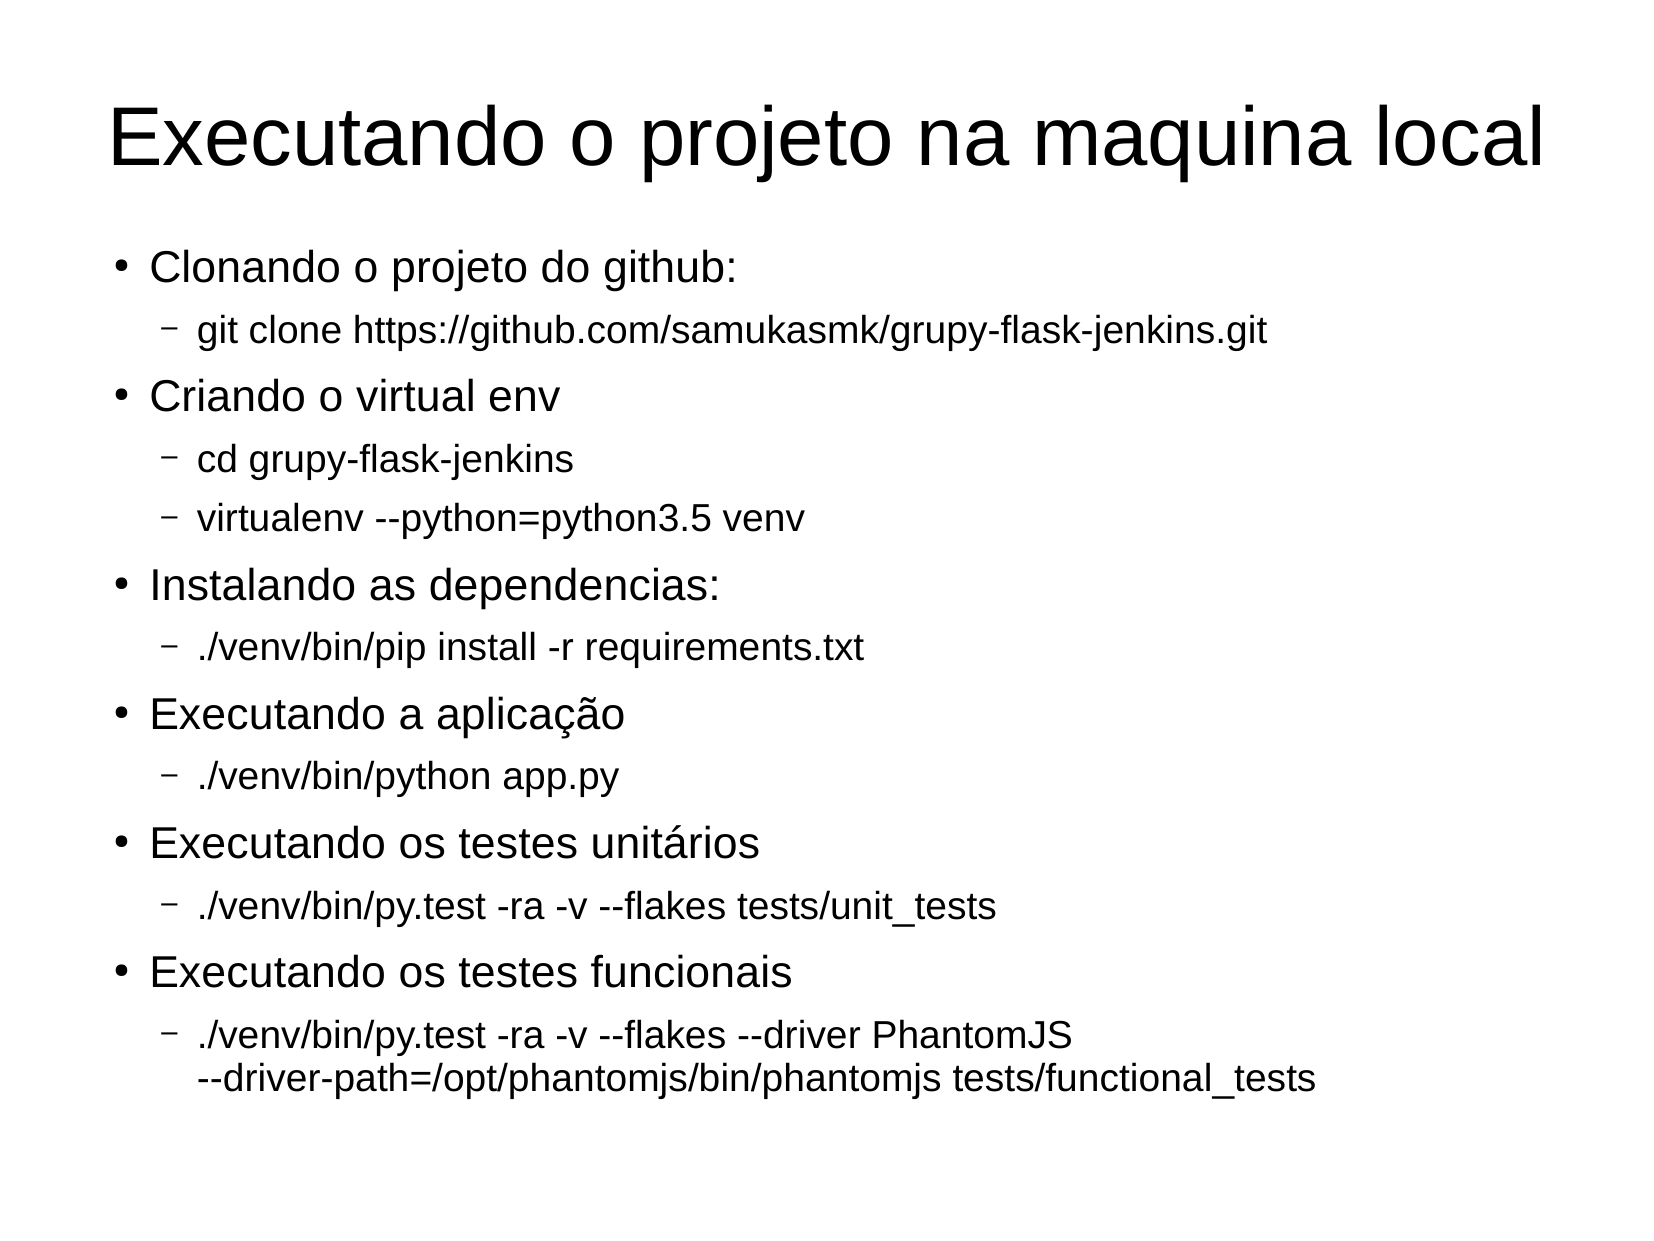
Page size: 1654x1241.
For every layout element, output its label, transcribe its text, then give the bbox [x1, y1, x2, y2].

title Executando o projeto na maquina local [82, 32, 1571, 241]
list Clonando o projeto do github: git clone https://github.com/samukasmk/grupy-flask-jenkins.git Criando o virtual env cd grupy-flask-jenkins virtualenv --python=python3.5 venv Instalando as dependencias: ./venv/bin/pip install -r requirements.txt Executando a aplicação ./venv/bin/python app.py Executando os testes unitários ./venv/bin/py.test -ra -v --flakes tests/unit_tests Executando os testes funcionais ./venv/bin/py.test -ra -v --flakes --driver PhantomJS --driver-path=/opt/phantomjs/bin/phantomjs tests/functional_tests [101, 242, 1591, 1107]
